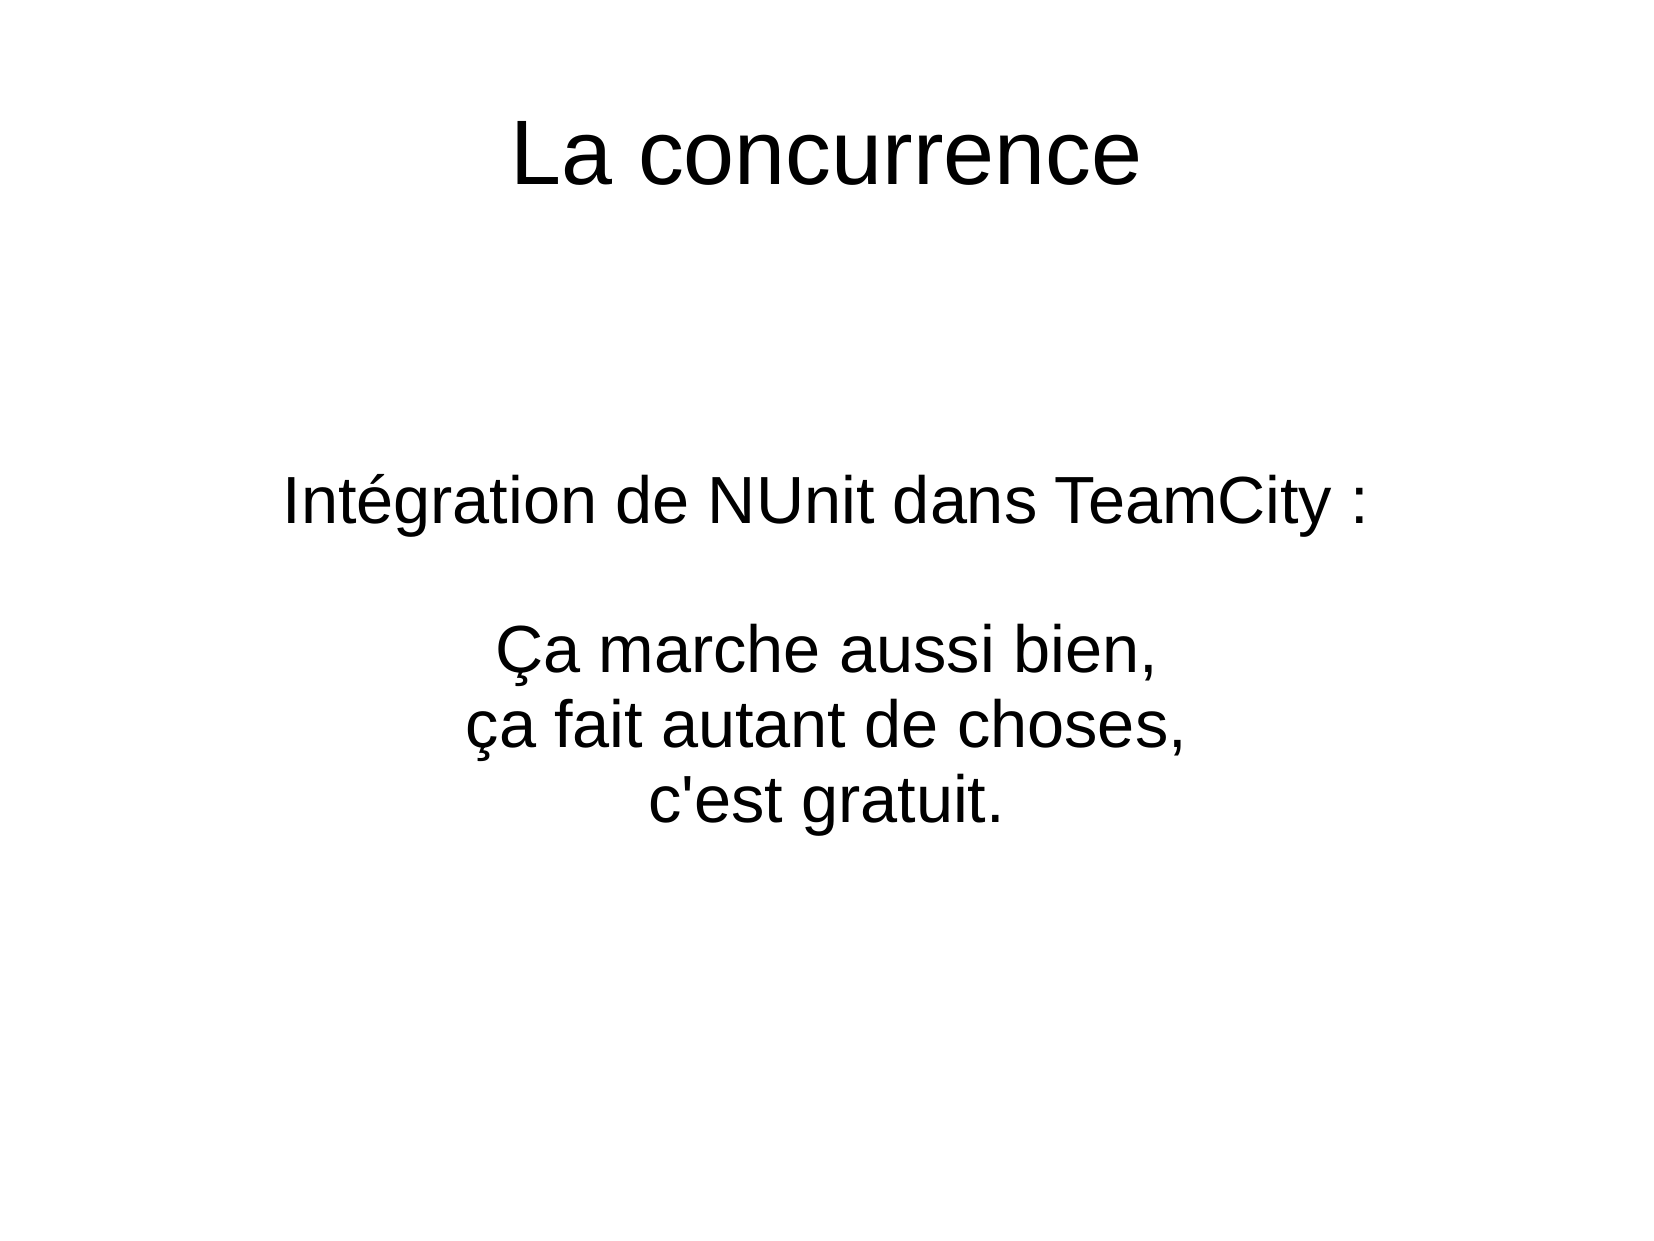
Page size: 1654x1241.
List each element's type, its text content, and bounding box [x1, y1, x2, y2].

title La concurrence [82, 49, 1571, 257]
subtitle Intégration de NUnit dans TeamCity : Ça marche aussi bien, ça fait autant de choses, c'est gratuit. [82, 290, 1571, 1010]
